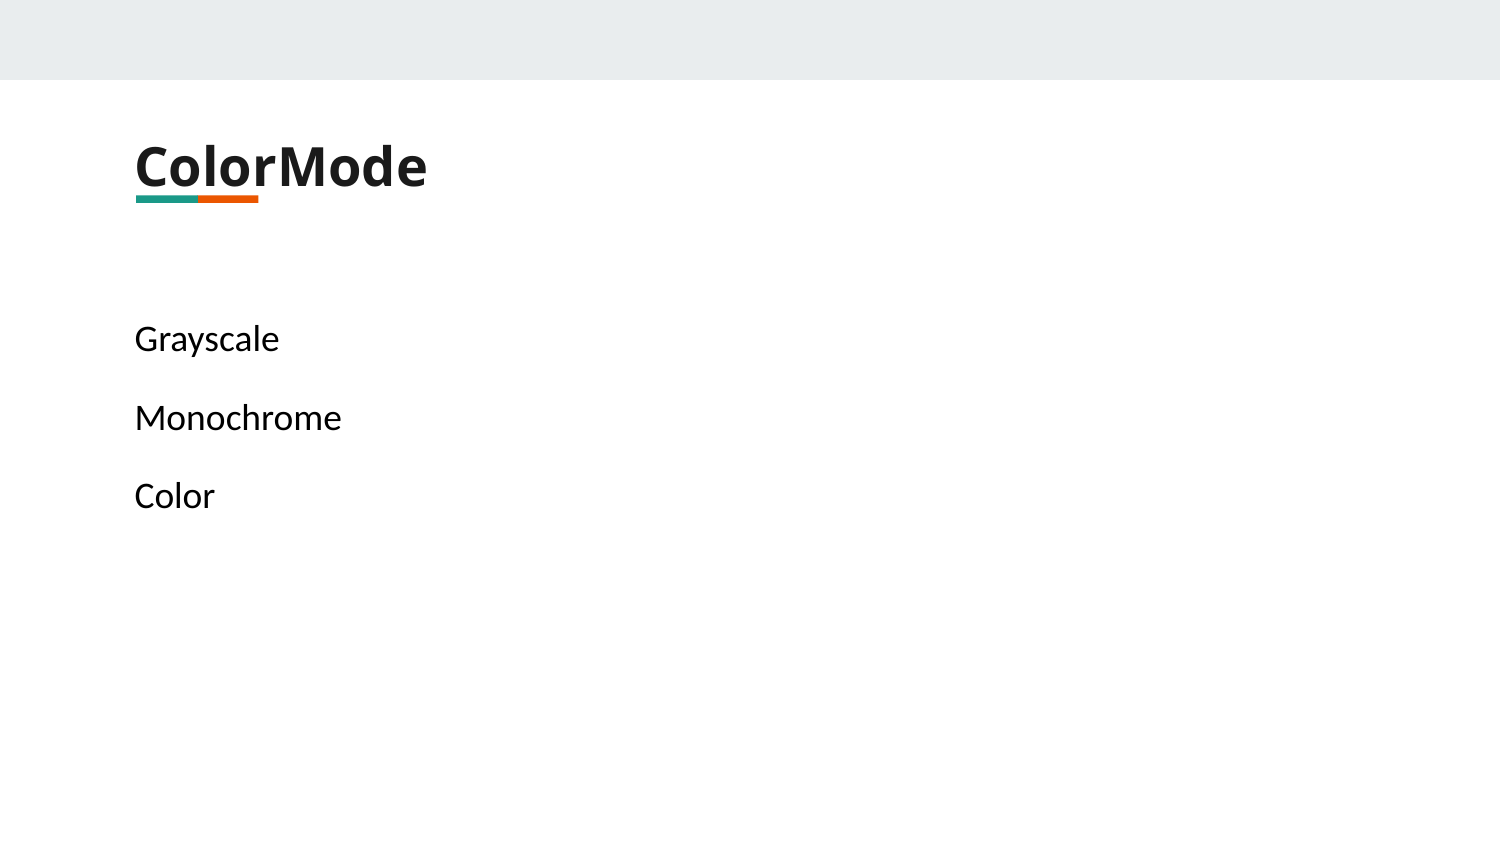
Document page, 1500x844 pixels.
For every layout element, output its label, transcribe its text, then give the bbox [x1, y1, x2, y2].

title ColorMode [119, 116, 1381, 221]
list Grayscale Monochrome Color [119, 221, 862, 811]
